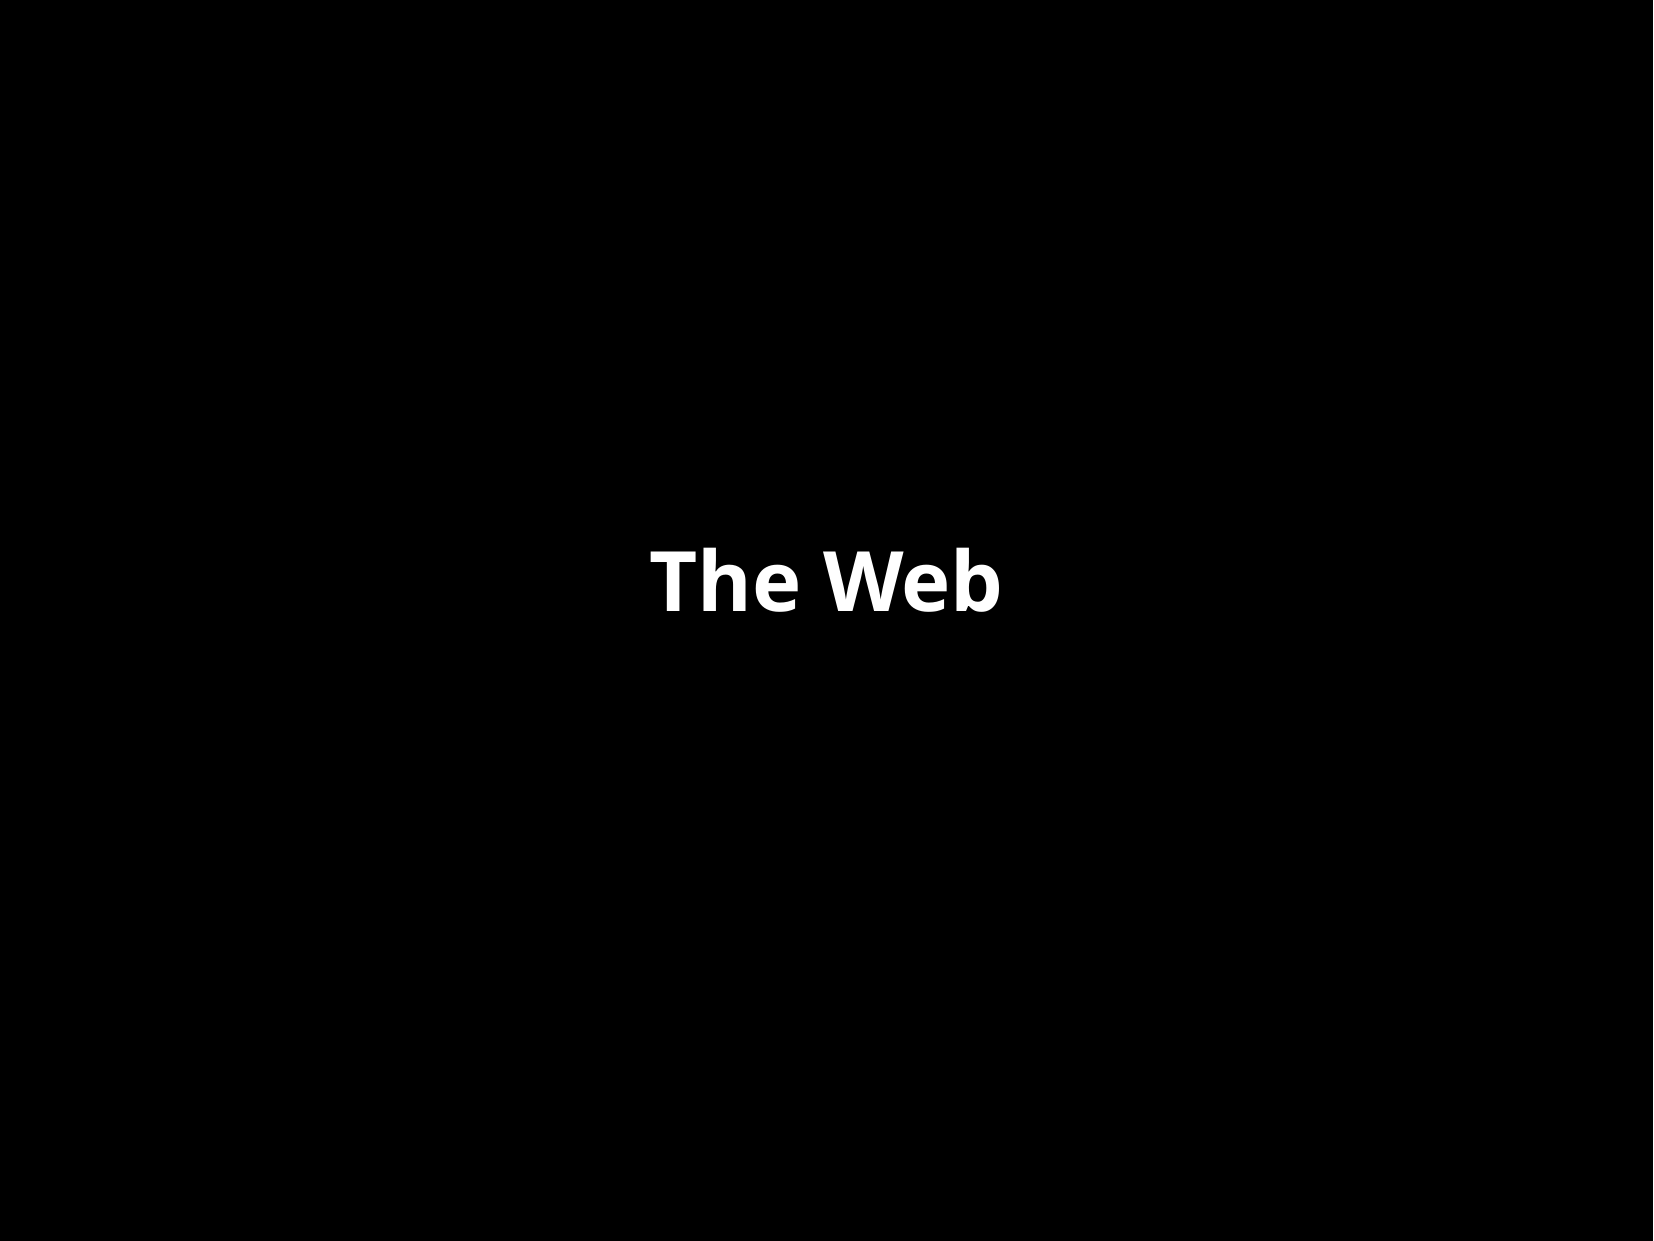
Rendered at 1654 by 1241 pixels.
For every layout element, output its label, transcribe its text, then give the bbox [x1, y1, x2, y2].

subtitle The Web [82, 49, 1571, 1109]
